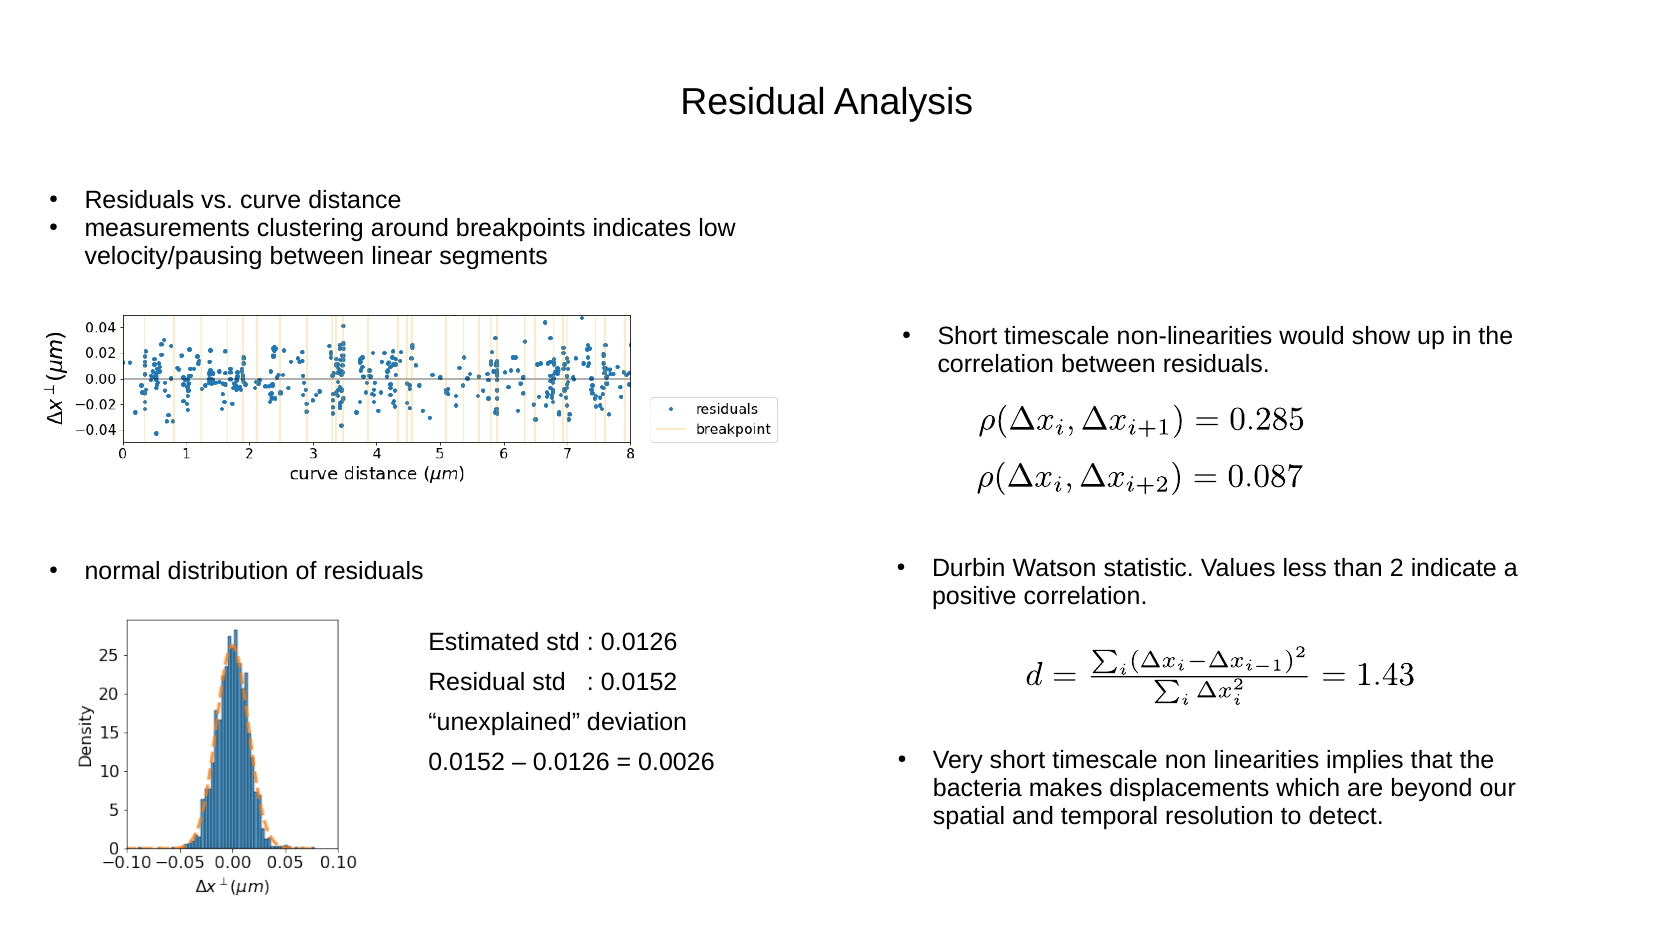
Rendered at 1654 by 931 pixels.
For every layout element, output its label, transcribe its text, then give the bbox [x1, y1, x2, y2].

text_box Short timescale non-linearities would show up in the correlation between residuals. [887, 314, 1605, 386]
picture [977, 403, 1305, 440]
title Residual Analysis [82, 23, 1571, 179]
text_box Residuals vs. curve distance measurements clustering around breakpoints indicates low velocity/pausing between linear segments [34, 178, 901, 306]
text_box Estimated std : 0.0126 Residual std : 0.0152 “unexplained” deviation 0.0152 – 0.0126 = 0.0026 [378, 620, 1096, 783]
picture [1024, 644, 1415, 707]
text_box normal distribution of residuals [34, 549, 455, 621]
text_box Very short timescale non linearities implies that the bacteria makes displacements which are beyond our spatial and temporal resolution to detect. [882, 738, 1601, 838]
picture [67, 621, 368, 909]
picture [34, 306, 789, 495]
picture [975, 460, 1304, 497]
text_box Durbin Watson statistic. Values less than 2 indicate a positive correlation. [881, 546, 1600, 618]
